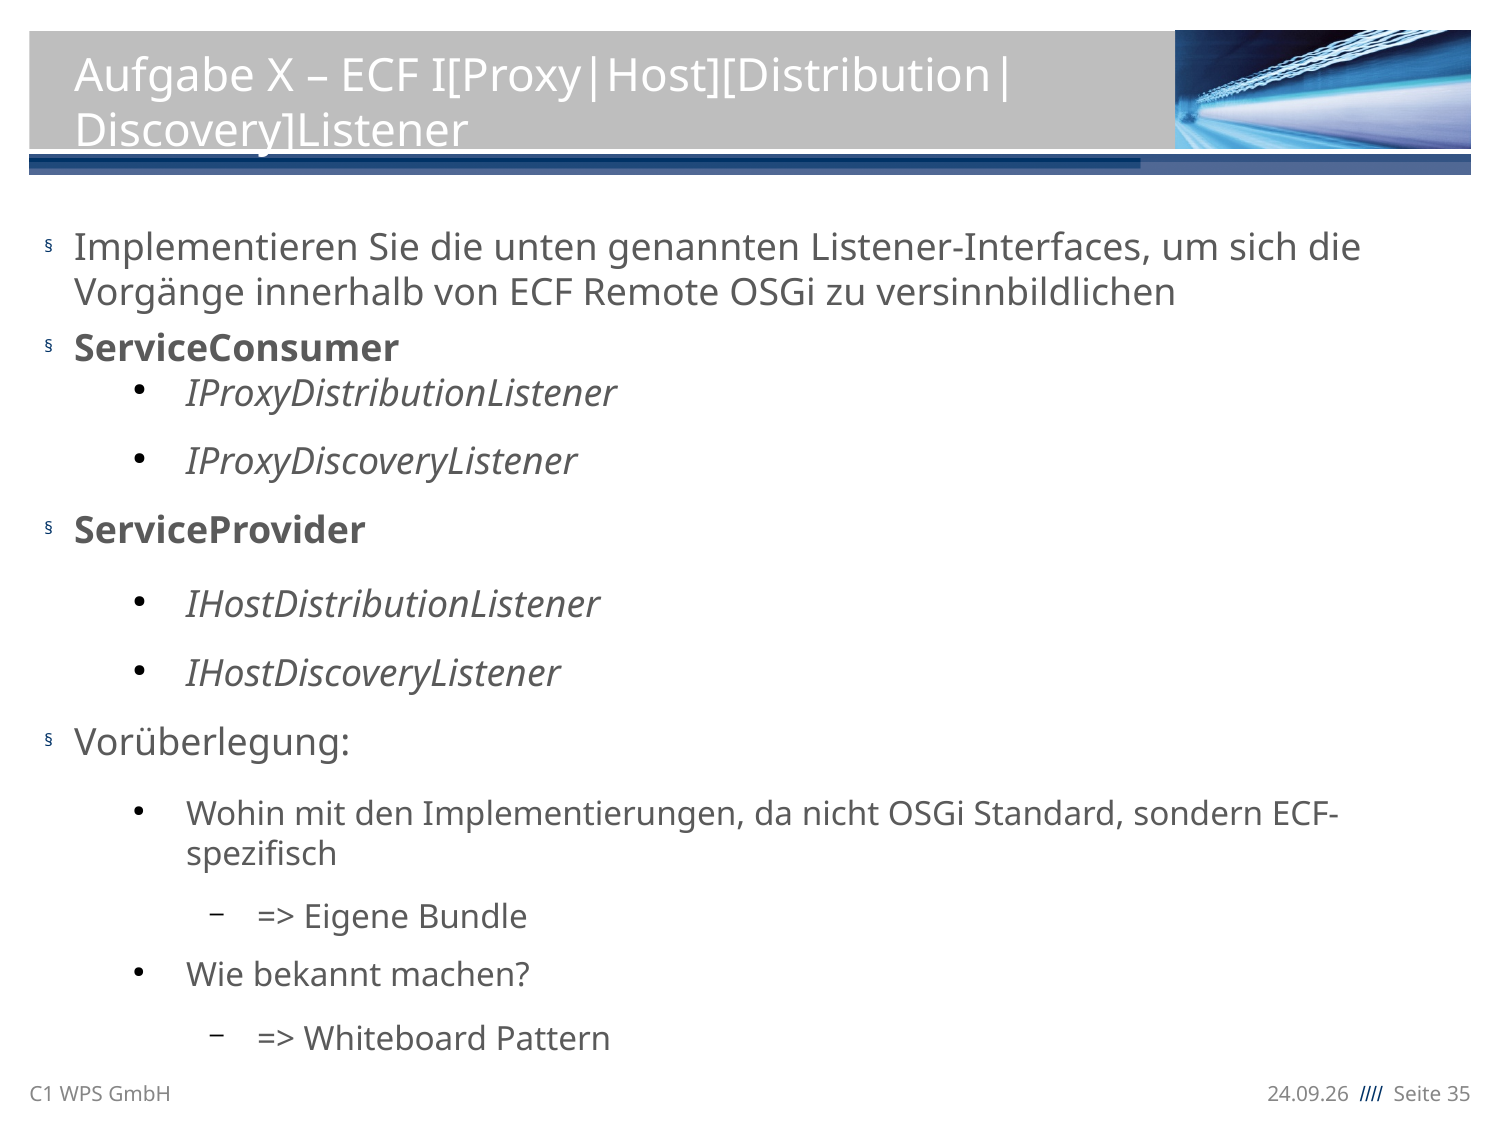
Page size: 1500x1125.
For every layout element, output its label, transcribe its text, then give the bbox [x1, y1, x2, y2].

picture [1175, 30, 1471, 149]
title Aufgabe X – ECF I[Proxy|Host][Distribution|Discovery]Listener [29, 31, 1176, 149]
picture [29, 154, 1471, 175]
list Implementieren Sie die unten genannten Listener-Interfaces, um sich die Vorgänge innerhalb von ECF Remote OSGi zu versinnbildlichen ServiceConsumer IProxyDistributionListener IProxyDiscoveryListener ServiceProvider IHostDistributionListener IHostDiscoveryListener Vorüberlegung: Wohin mit den Implementierungen, da nicht OSGi Standard, sondern ECF-spezifisch => Eigene Bundle Wie bekannt machen? => Whiteboard Pattern [29, 208, 1471, 1059]
